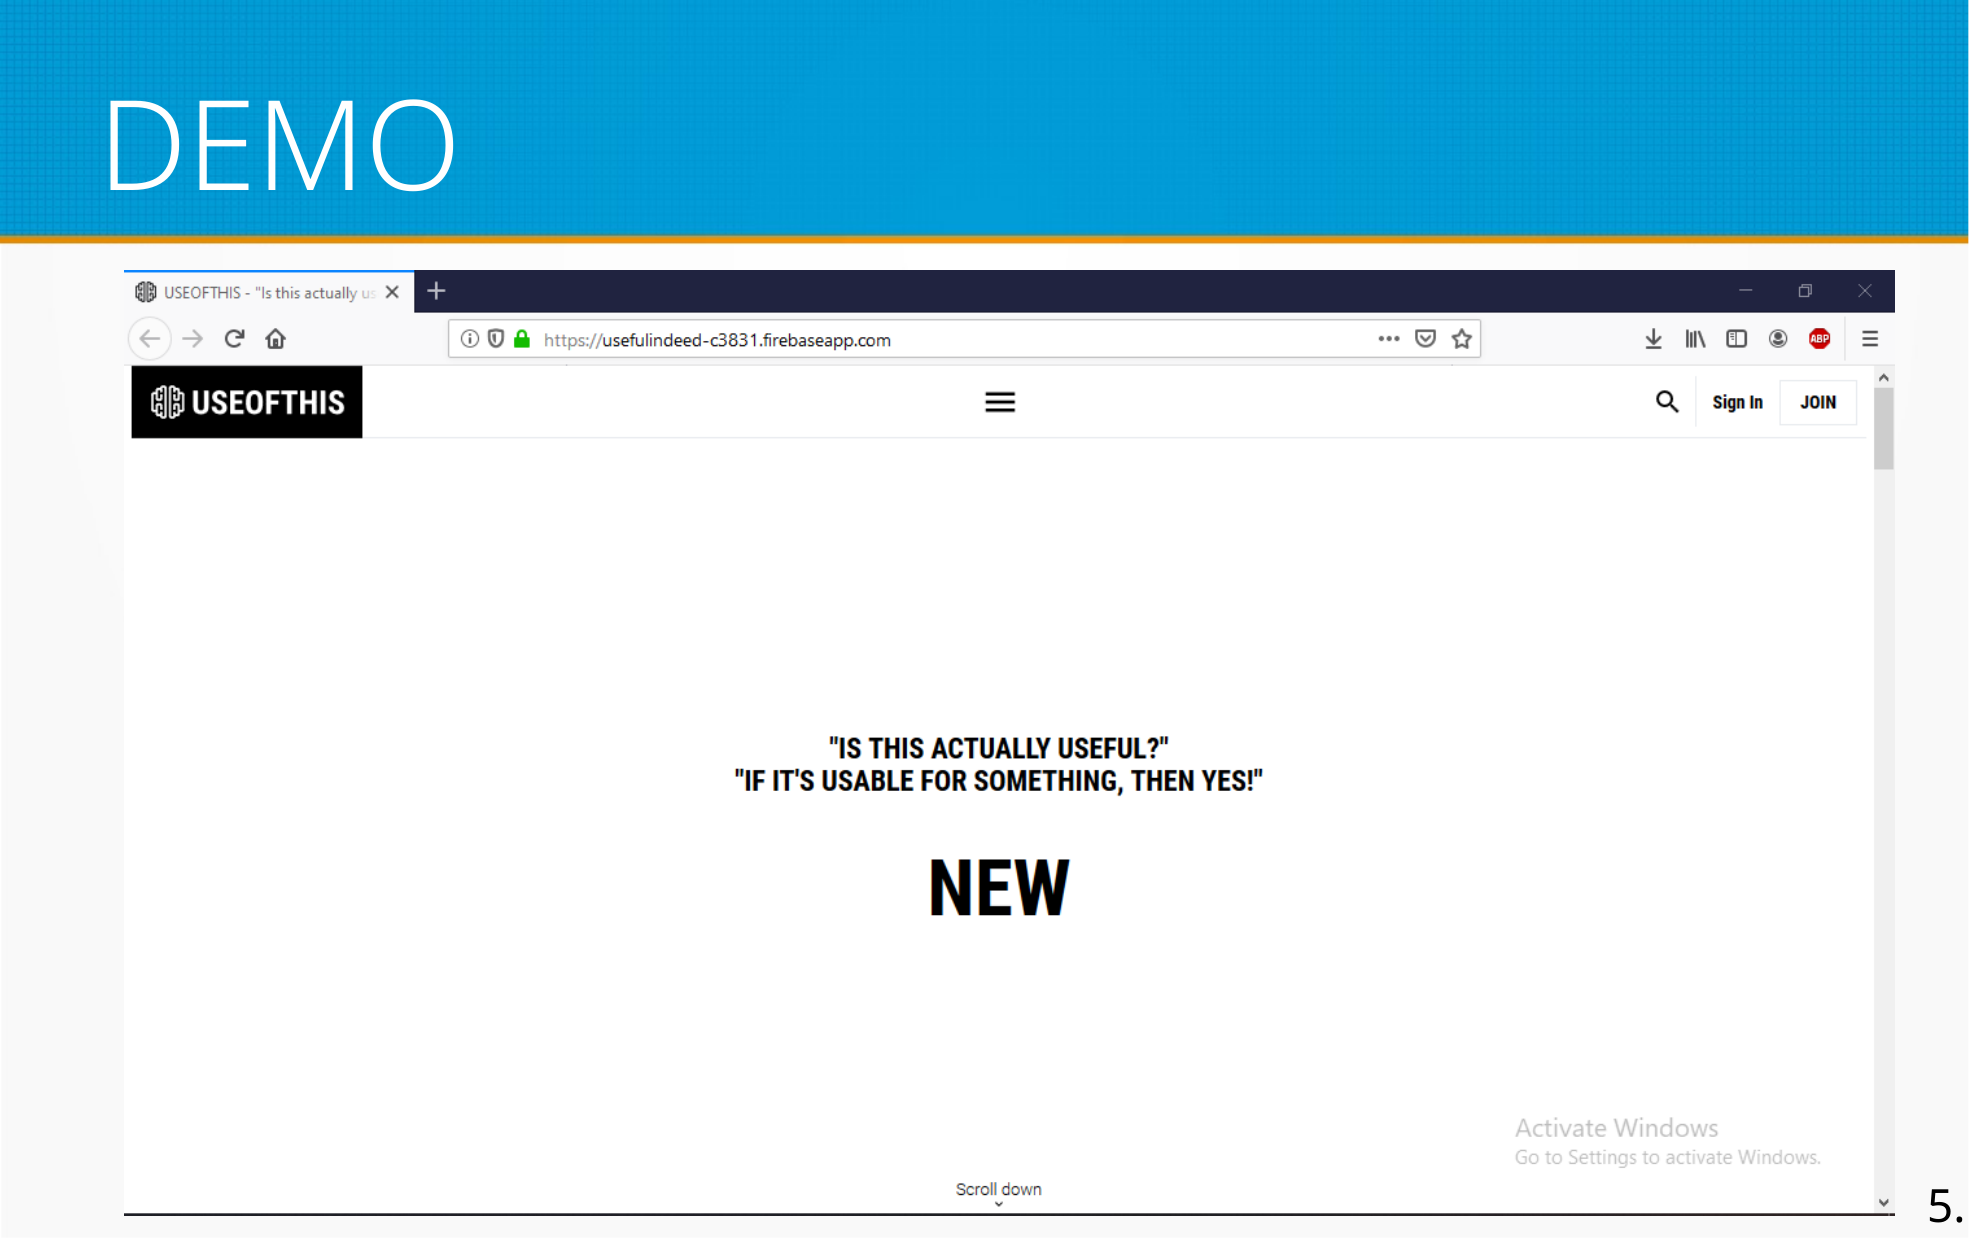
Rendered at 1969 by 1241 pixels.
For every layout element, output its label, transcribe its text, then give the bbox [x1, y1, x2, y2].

picture [0, 233, 1969, 1241]
title DEMO [98, 19, 1870, 227]
text_box 5. [1921, 1170, 1969, 1240]
